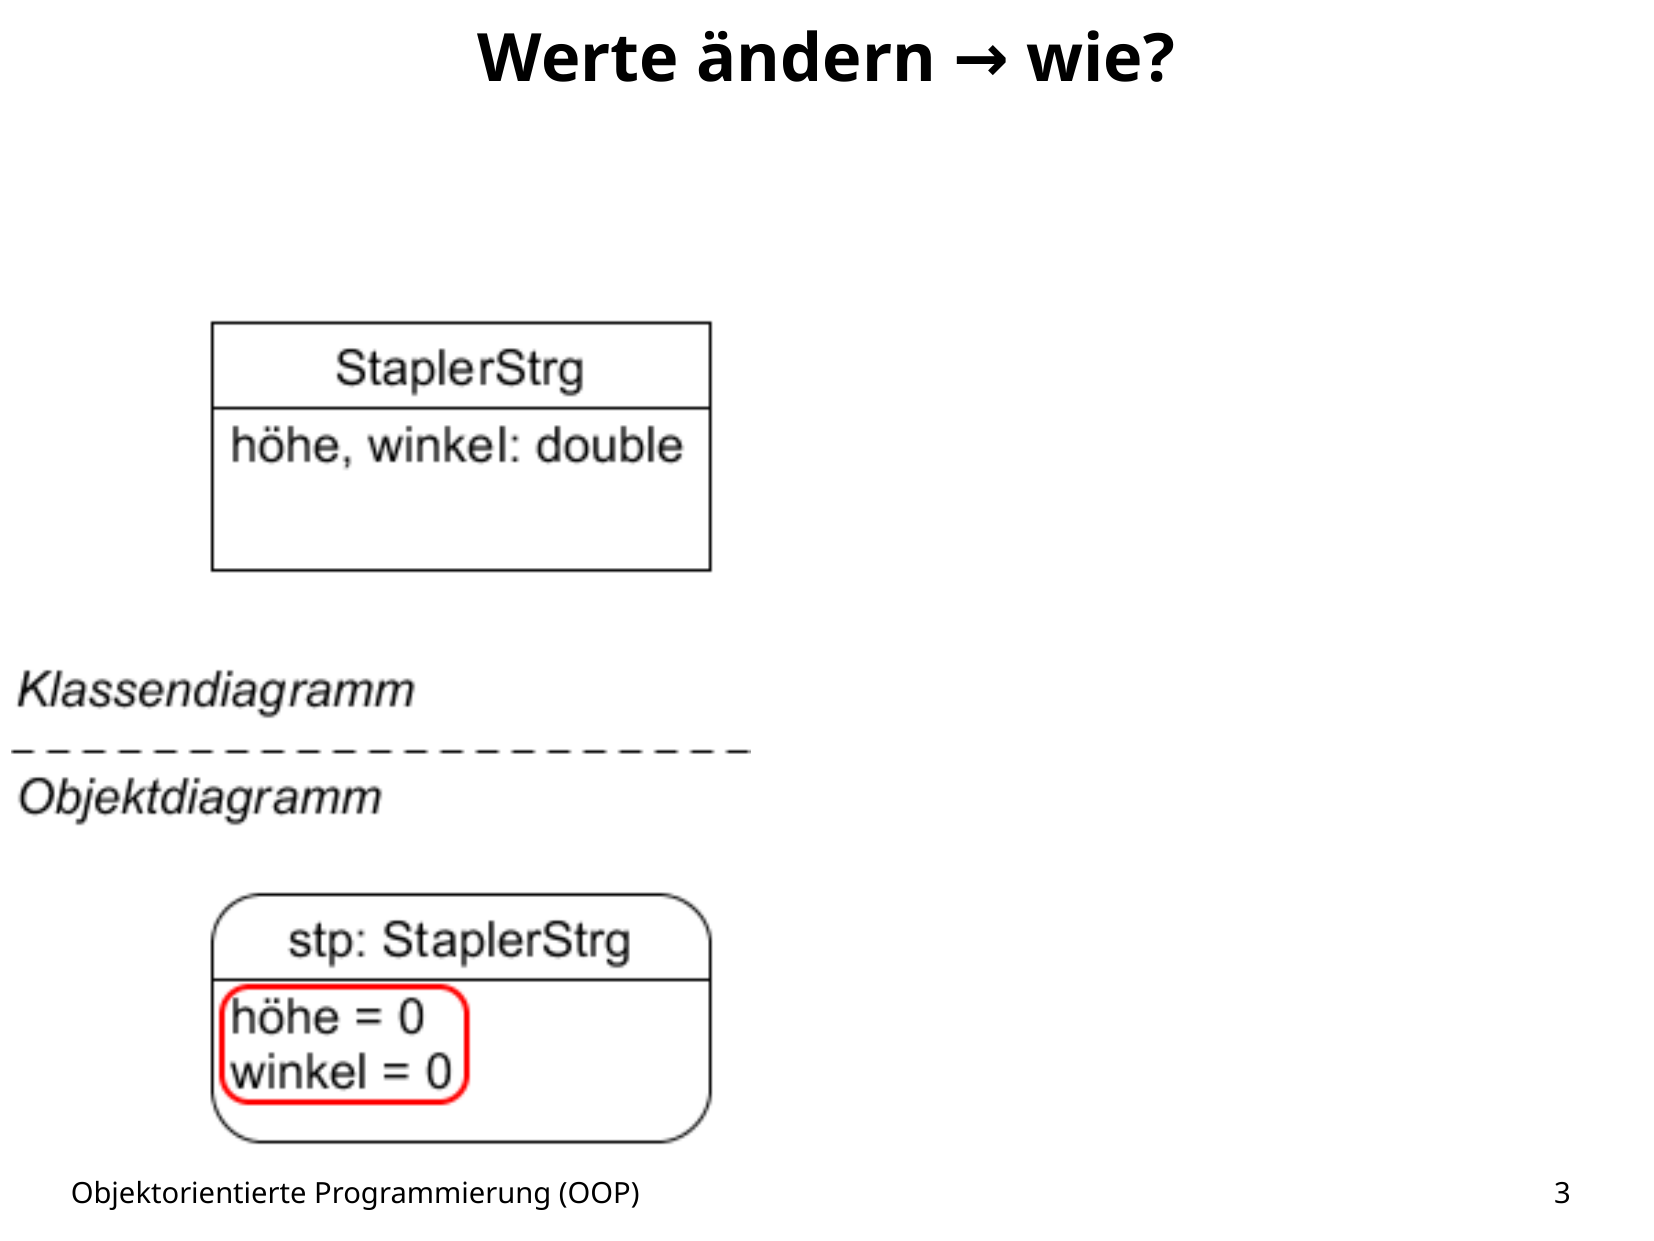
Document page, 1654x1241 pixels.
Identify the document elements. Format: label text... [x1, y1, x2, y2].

title Werte ändern → wie? [0, 5, 1654, 107]
picture [11, 141, 751, 1147]
